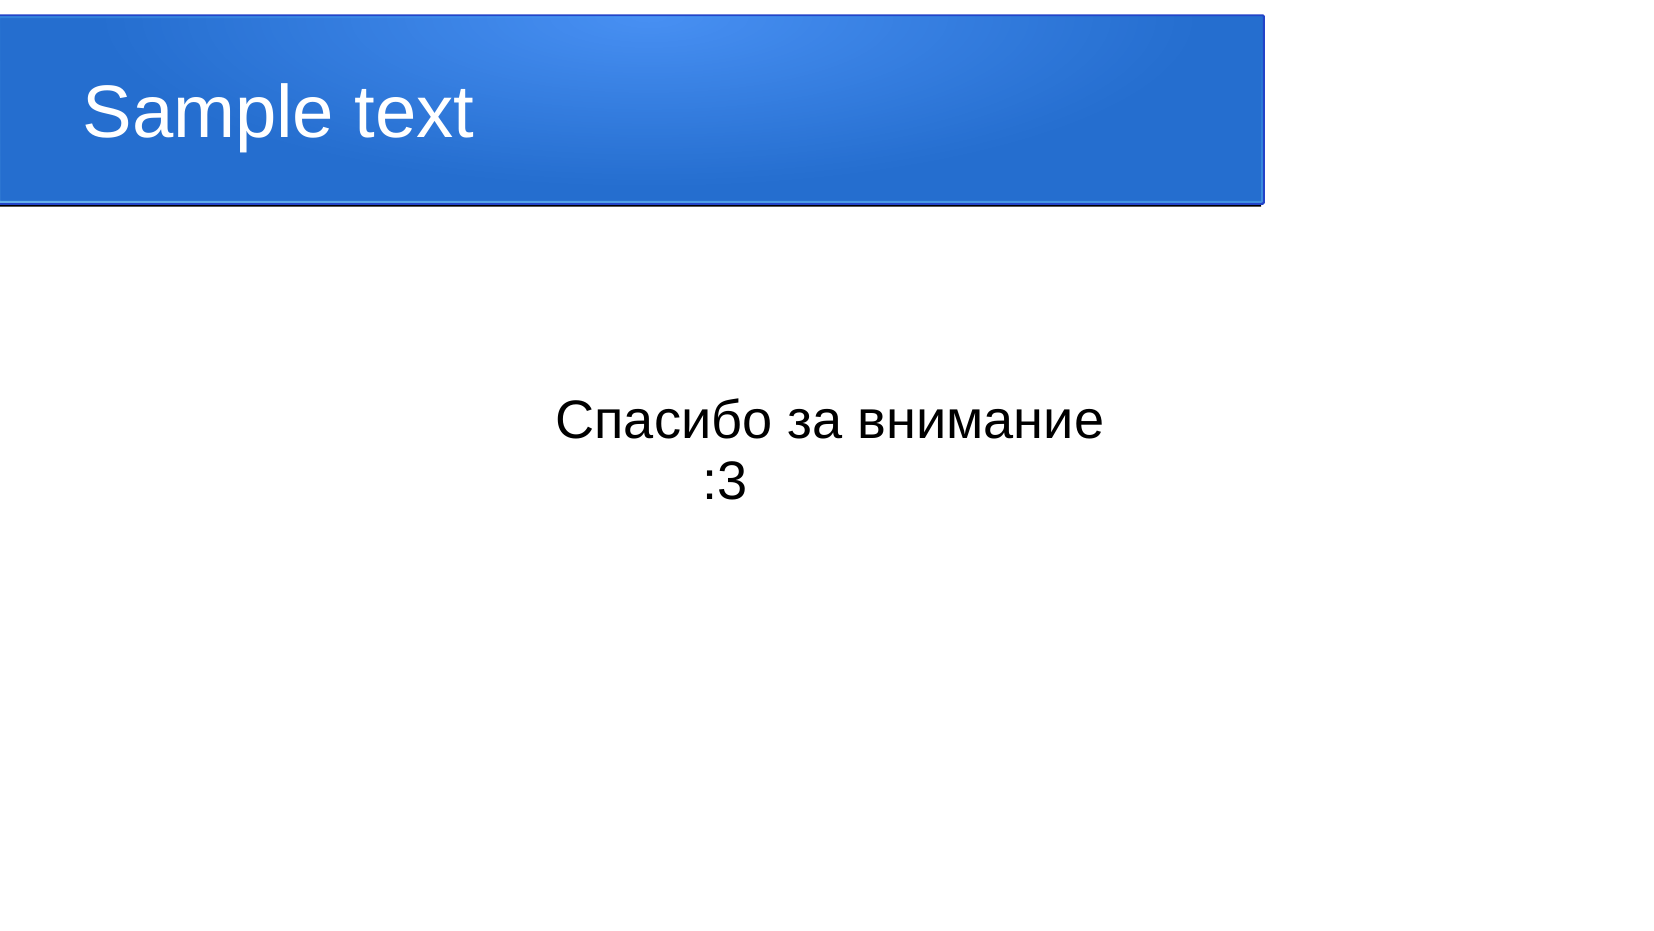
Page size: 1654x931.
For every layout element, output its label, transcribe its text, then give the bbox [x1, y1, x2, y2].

title Sample text [82, 35, 1235, 189]
list Спасибо за внимание :3 [484, 389, 1123, 567]
